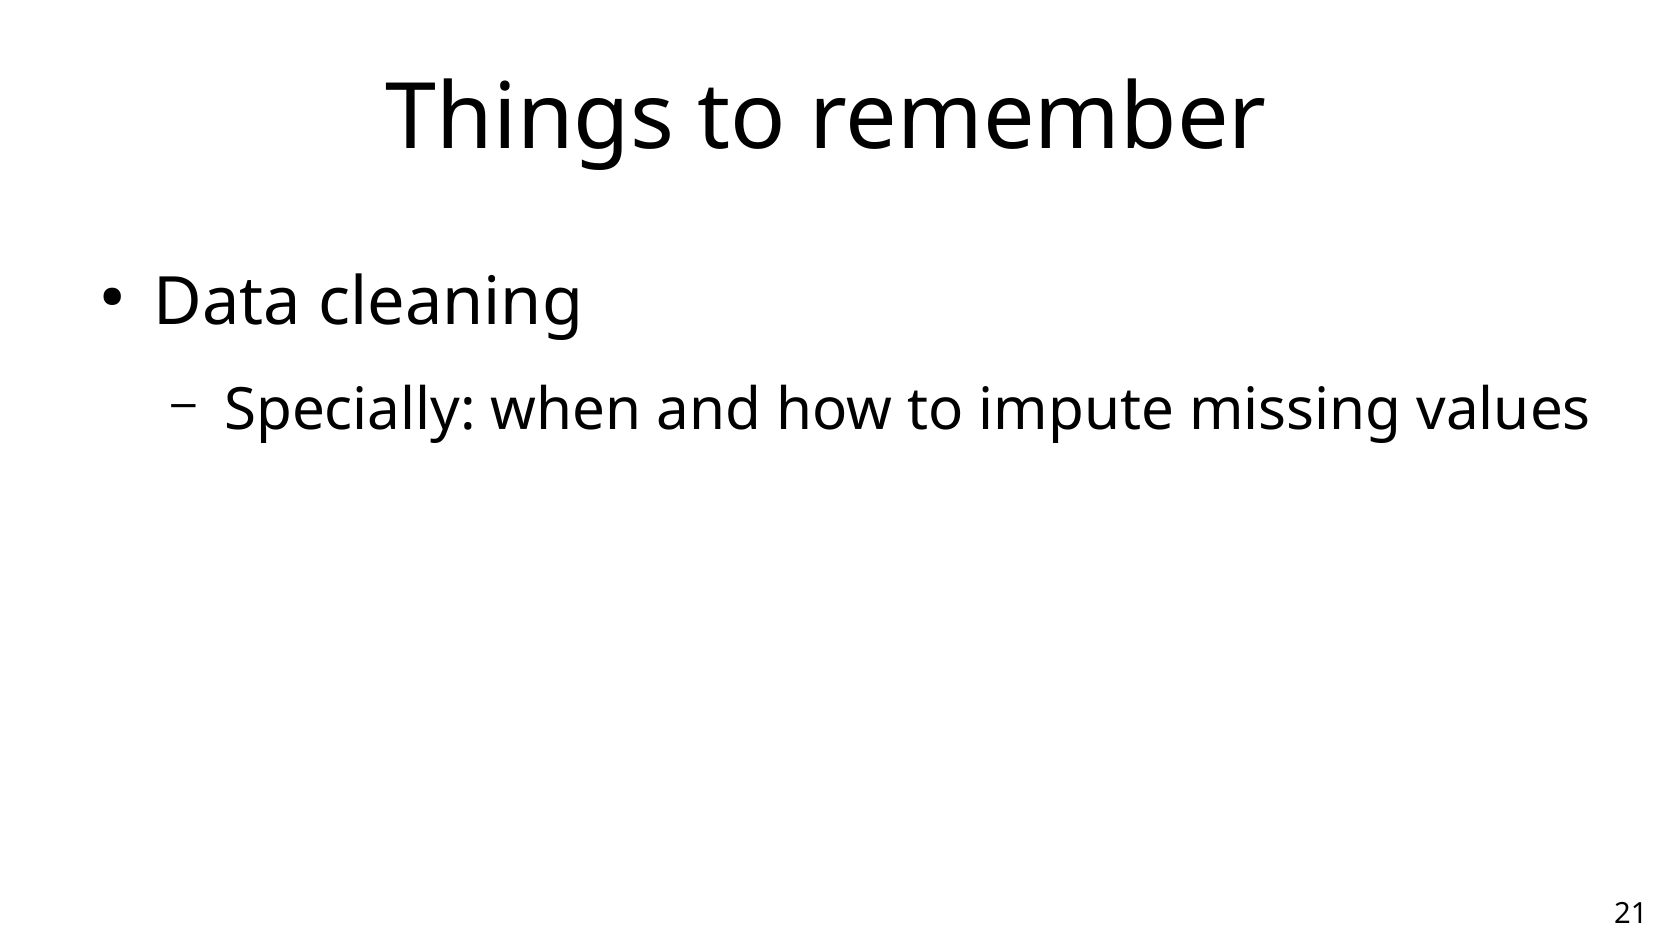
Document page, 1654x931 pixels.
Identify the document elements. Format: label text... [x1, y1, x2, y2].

list Data cleaning Specially: when and how to impute missing values [82, 253, 1606, 886]
title Things to remember [82, 1, 1571, 226]
